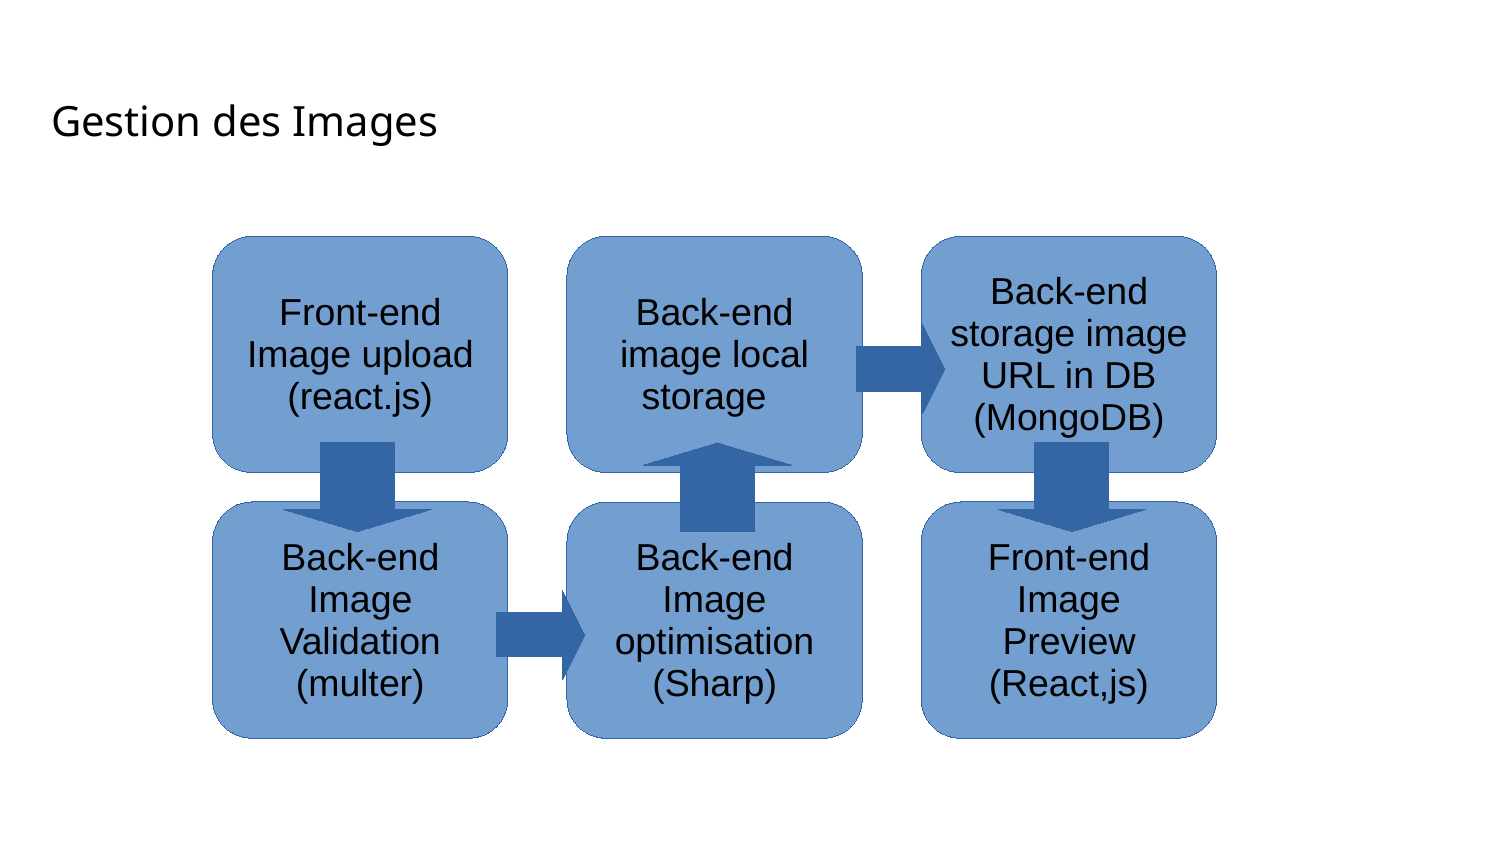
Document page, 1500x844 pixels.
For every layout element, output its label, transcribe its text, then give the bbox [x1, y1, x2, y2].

text_box [496, 590, 585, 680]
text_box [856, 324, 945, 414]
text_box Front-end Image upload (react.js) [212, 236, 508, 473]
text_box [643, 442, 792, 532]
text_box Back-end storage image URL in DB (MongoDB) [921, 236, 1217, 473]
title Gestion des Images [51, 72, 1449, 167]
text_box Back-end image local storage [566, 236, 863, 473]
text_box Back-end Image optimisation (Sharp) [566, 502, 863, 739]
text_box Back-end Image Validation (multer) [212, 501, 508, 739]
text_box [998, 442, 1146, 532]
text_box Front-end Image Preview (React,js) [921, 501, 1217, 739]
text_box [283, 442, 432, 532]
